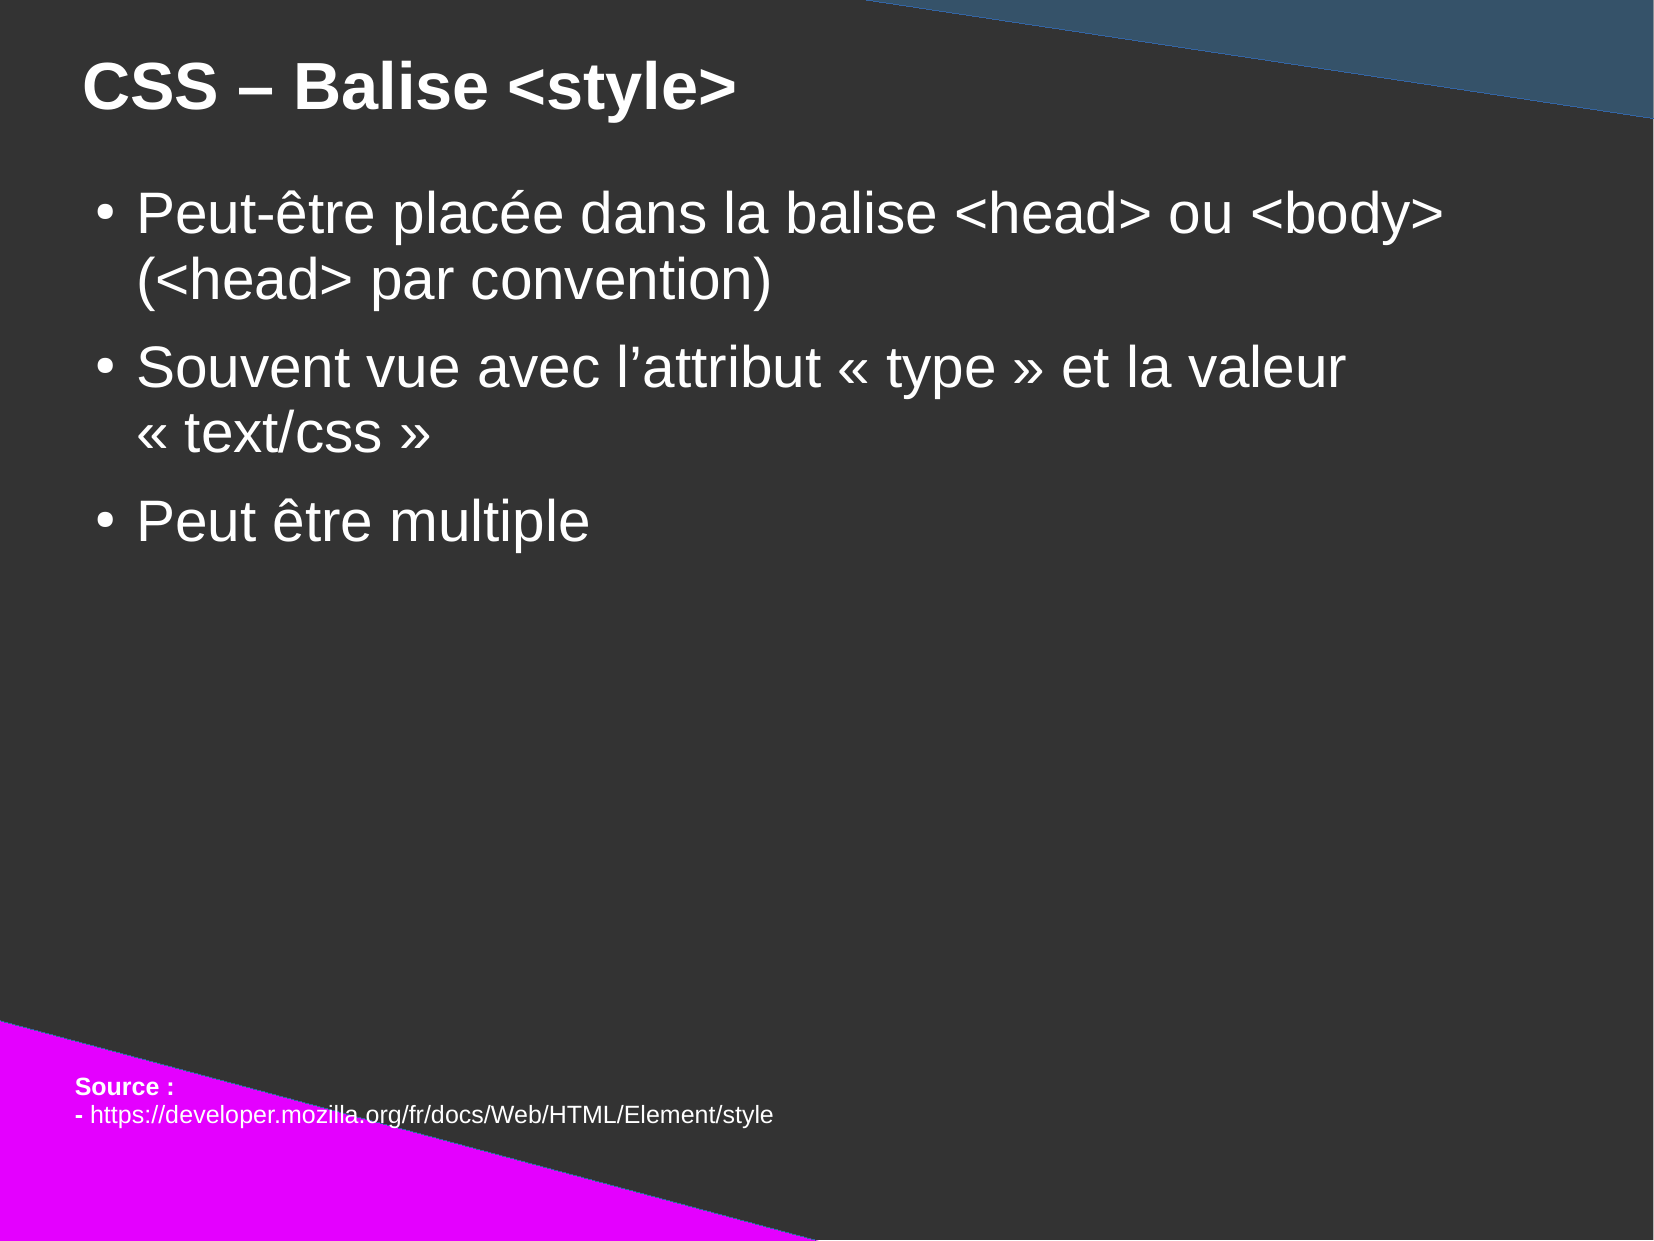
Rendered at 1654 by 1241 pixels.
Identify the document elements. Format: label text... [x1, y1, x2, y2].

list Peut-être placée dans la balise <head> ou <body> (<head> par convention) Souvent vue avec l’attribut « type » et la valeur « text/css » Peut être multiple [80, 180, 1605, 555]
text_box Source : - https://developer.mozilla.org/fr/docs/Web/HTML/Element/style [59, 1065, 1546, 1241]
title CSS – Balise <style> [82, 49, 1571, 152]
text_box [866, 0, 1654, 119]
text_box [0, 1020, 165, 1241]
